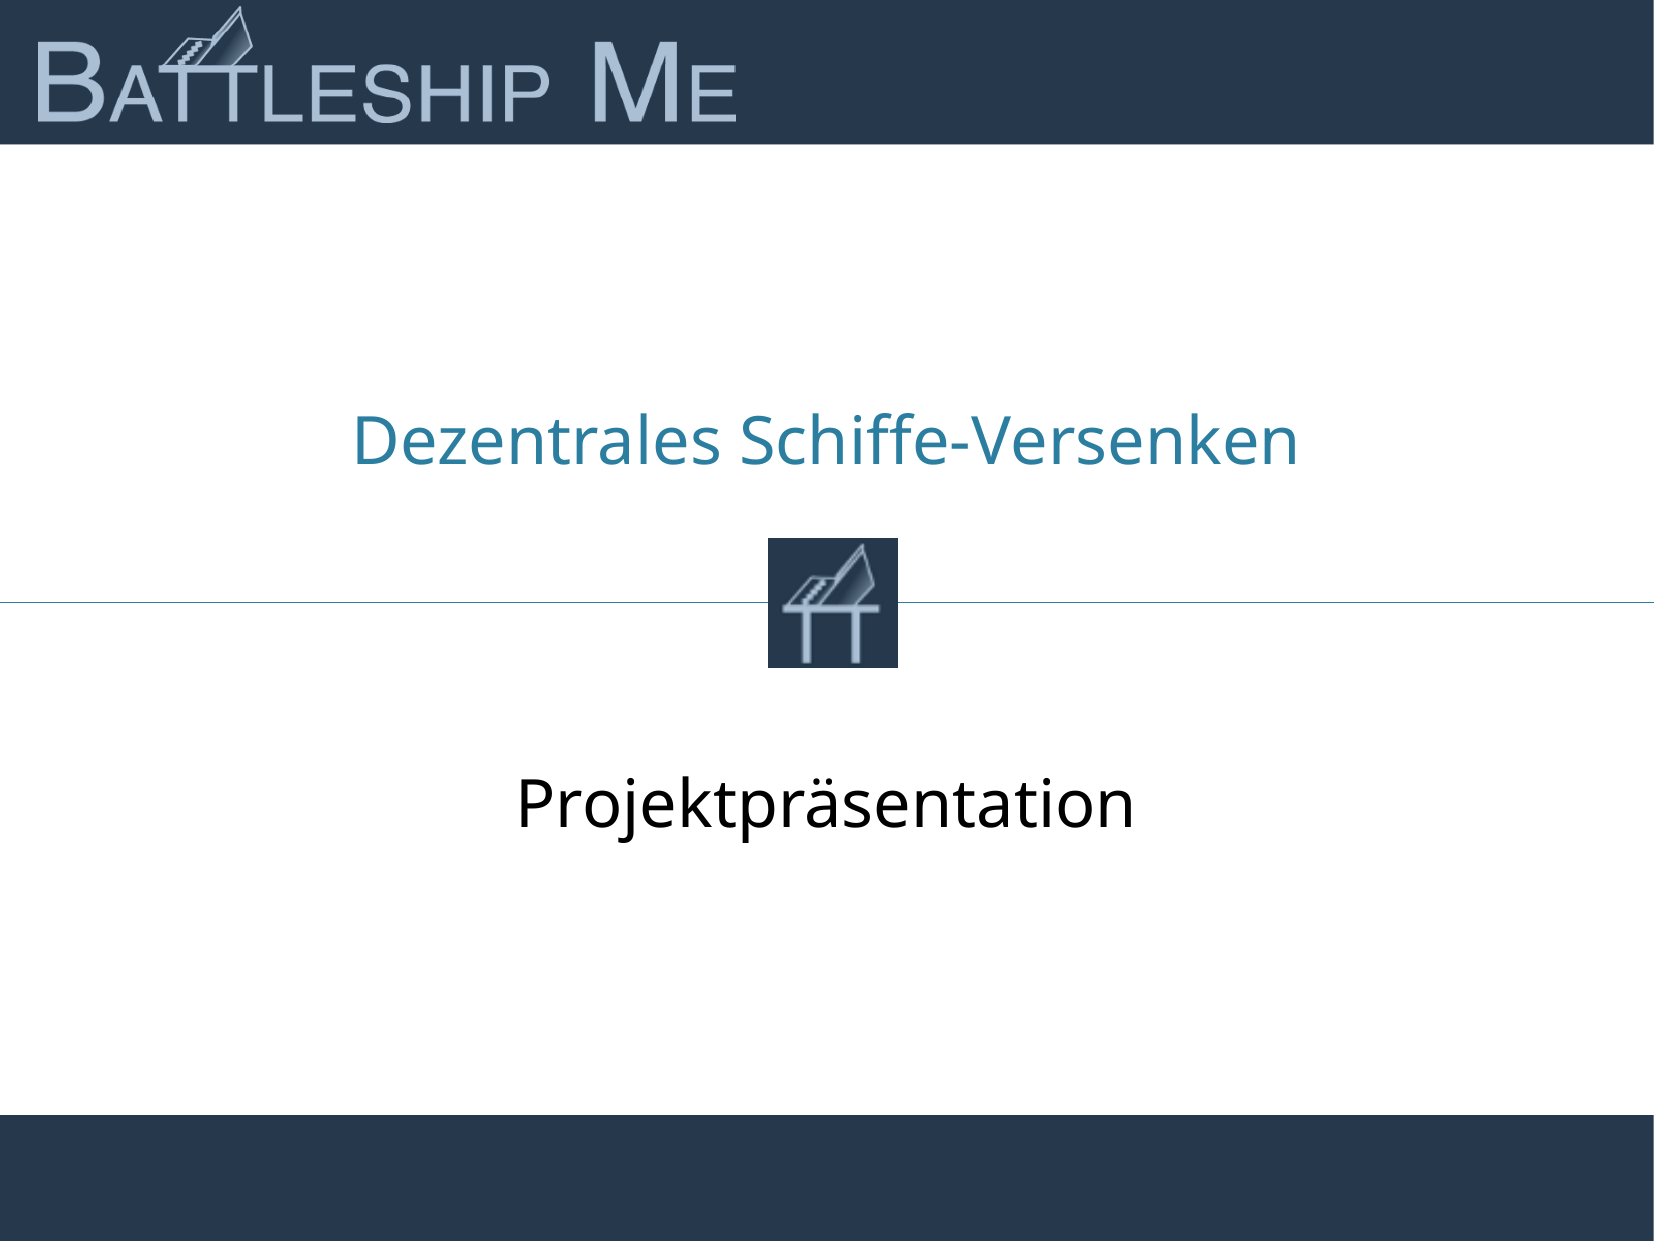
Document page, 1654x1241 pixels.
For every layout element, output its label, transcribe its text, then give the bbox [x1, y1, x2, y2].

picture [0, 0, 1654, 602]
picture [768, 538, 898, 668]
subtitle Dezentrales Schiffe-Versenken Projektpräsentation [82, 603, 1571, 1010]
picture [0, 603, 1654, 1241]
subtitle Dezentrales Schiffe-Versenken Projektpräsentation [82, 49, 1571, 602]
